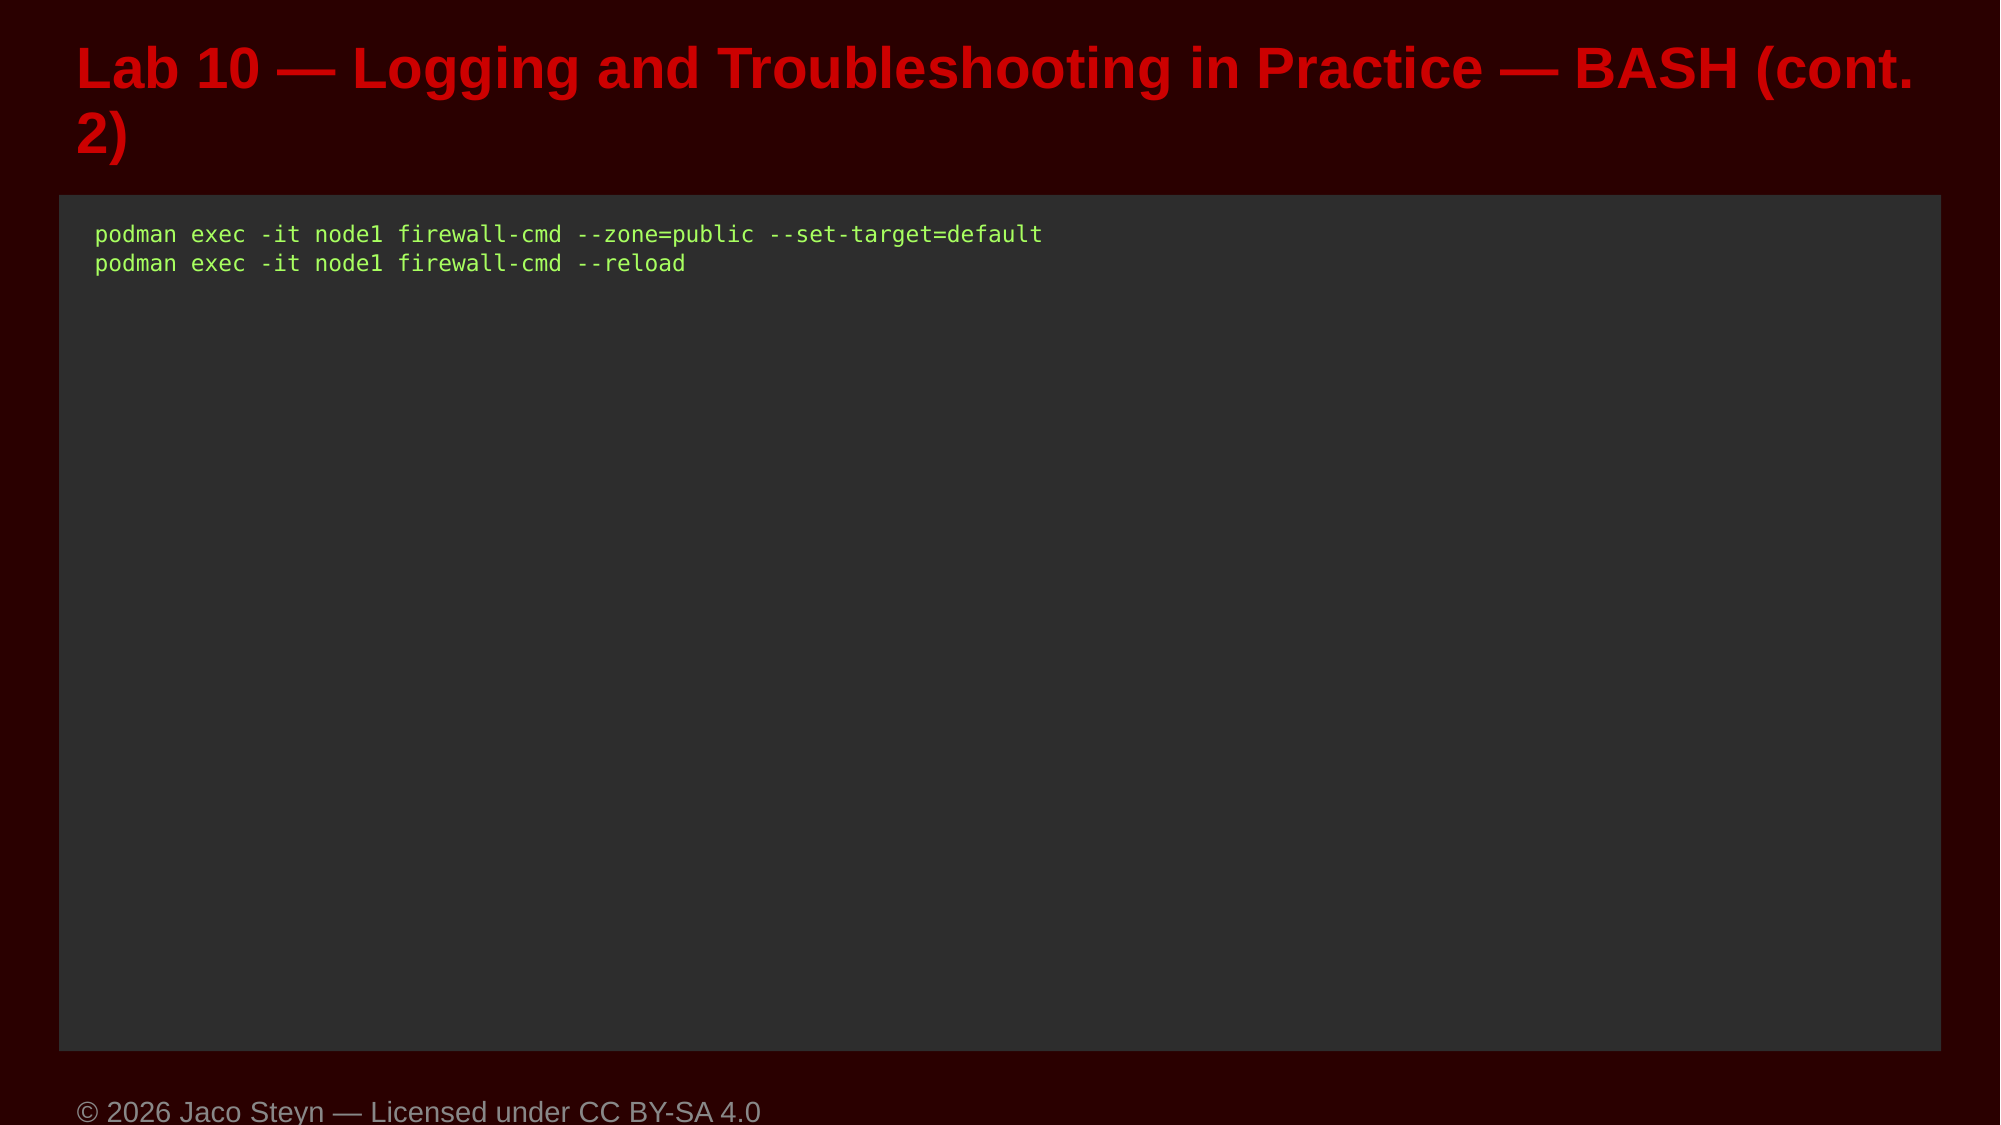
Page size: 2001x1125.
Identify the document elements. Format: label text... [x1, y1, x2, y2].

text_box Lab 10 — Logging and Troubleshooting in Practice — BASH (cont. 2) [59, 23, 1942, 178]
text_box © 2026 Jaco Steyn — Licensed under CC BY-SA 4.0 [59, 1083, 1942, 1120]
text_box podman exec -it node1 firewall-cmd --zone=public --set-target=default podman exec -it node1 firewall-cmd --reload [59, 194, 1942, 1052]
